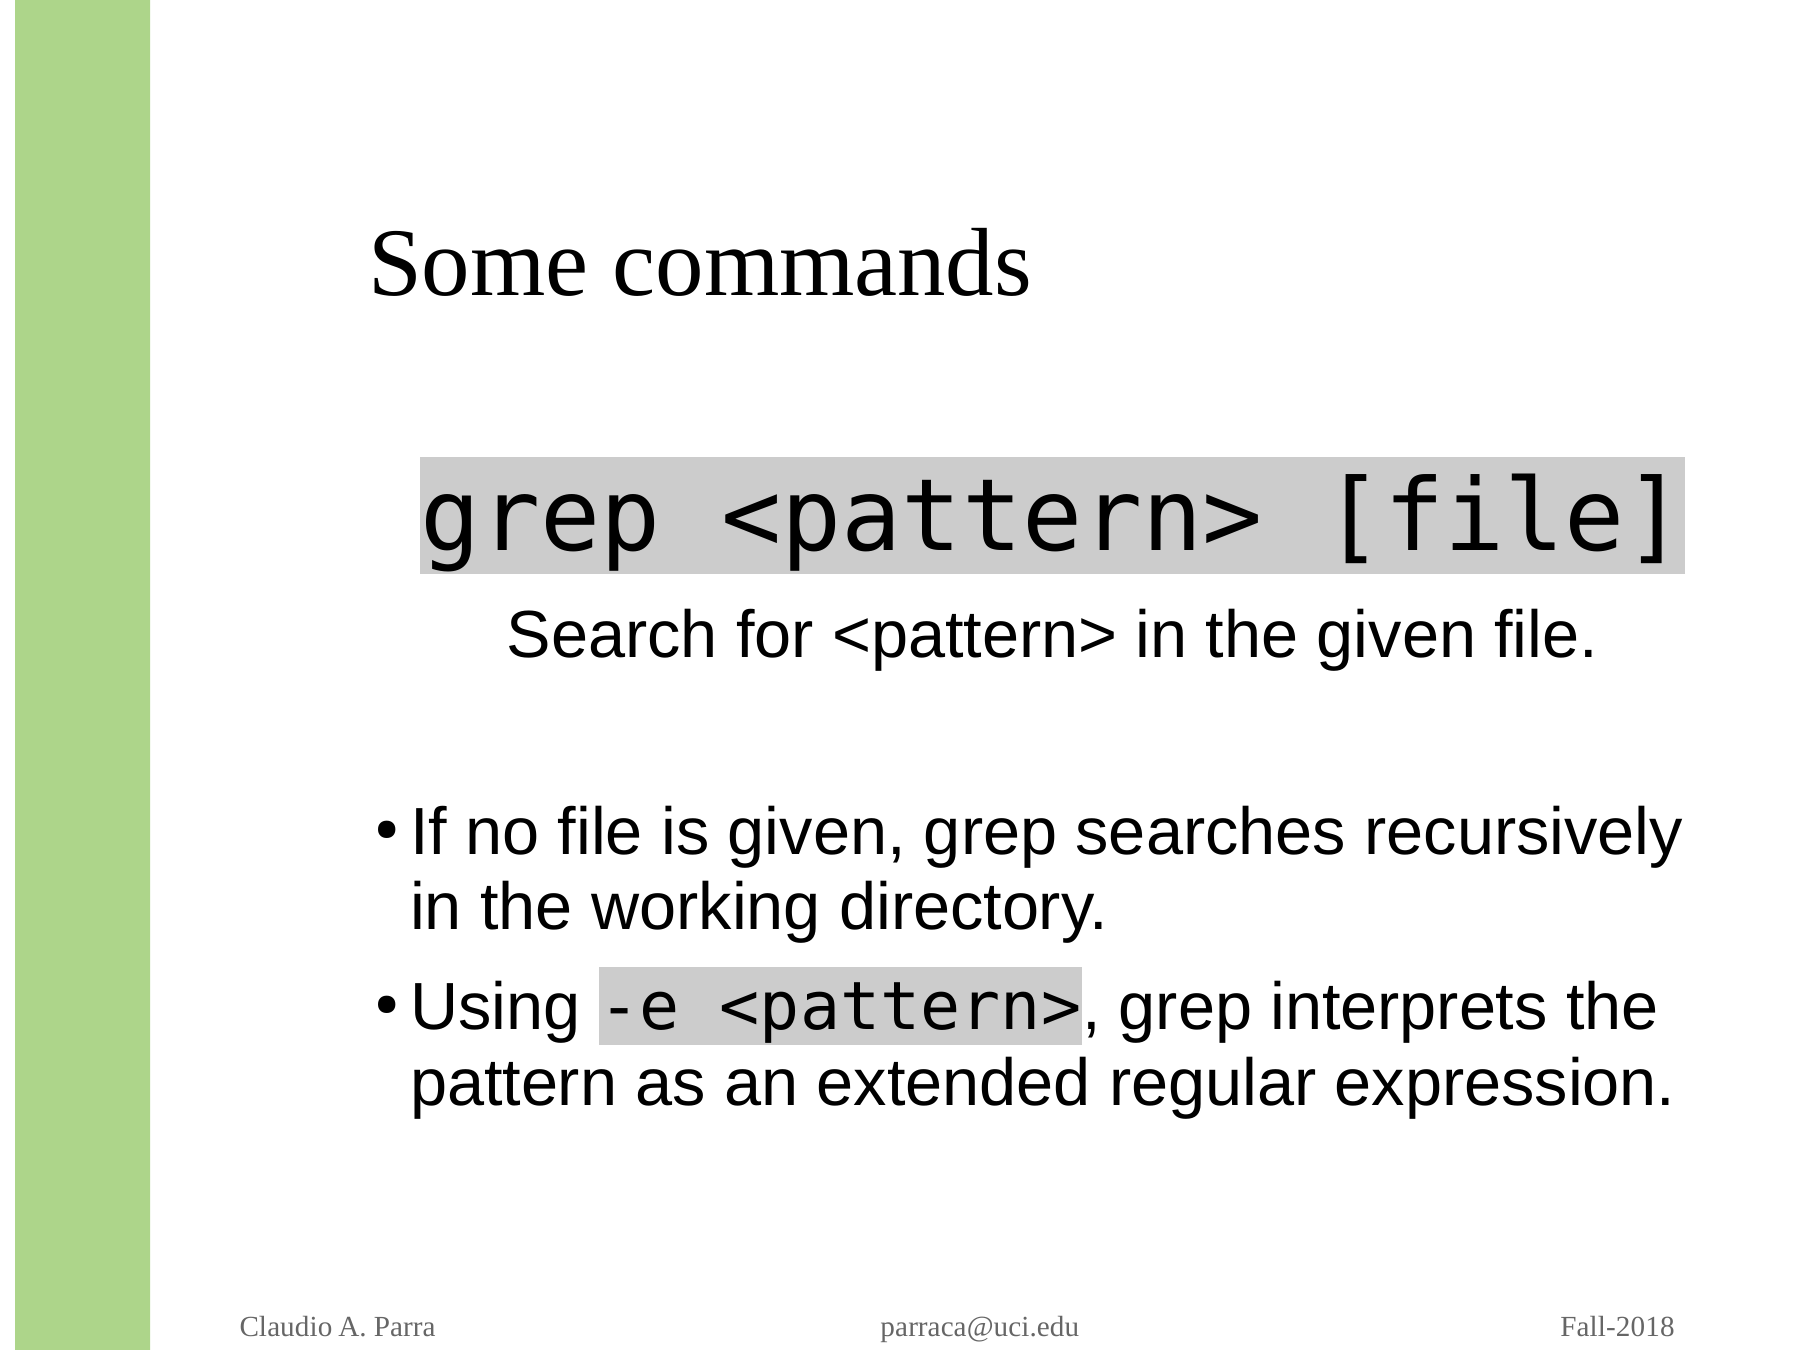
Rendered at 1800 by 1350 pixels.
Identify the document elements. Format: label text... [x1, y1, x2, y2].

subtitle Some commands [368, 101, 1531, 424]
text_box grep <pattern> ​[file] Search for <pattern> in the given file. If no file is given, grep searches recursively in the working directory. Using -e <pattern>, grep interprets the pattern as an extended regular expression. [360, 449, 1711, 1128]
